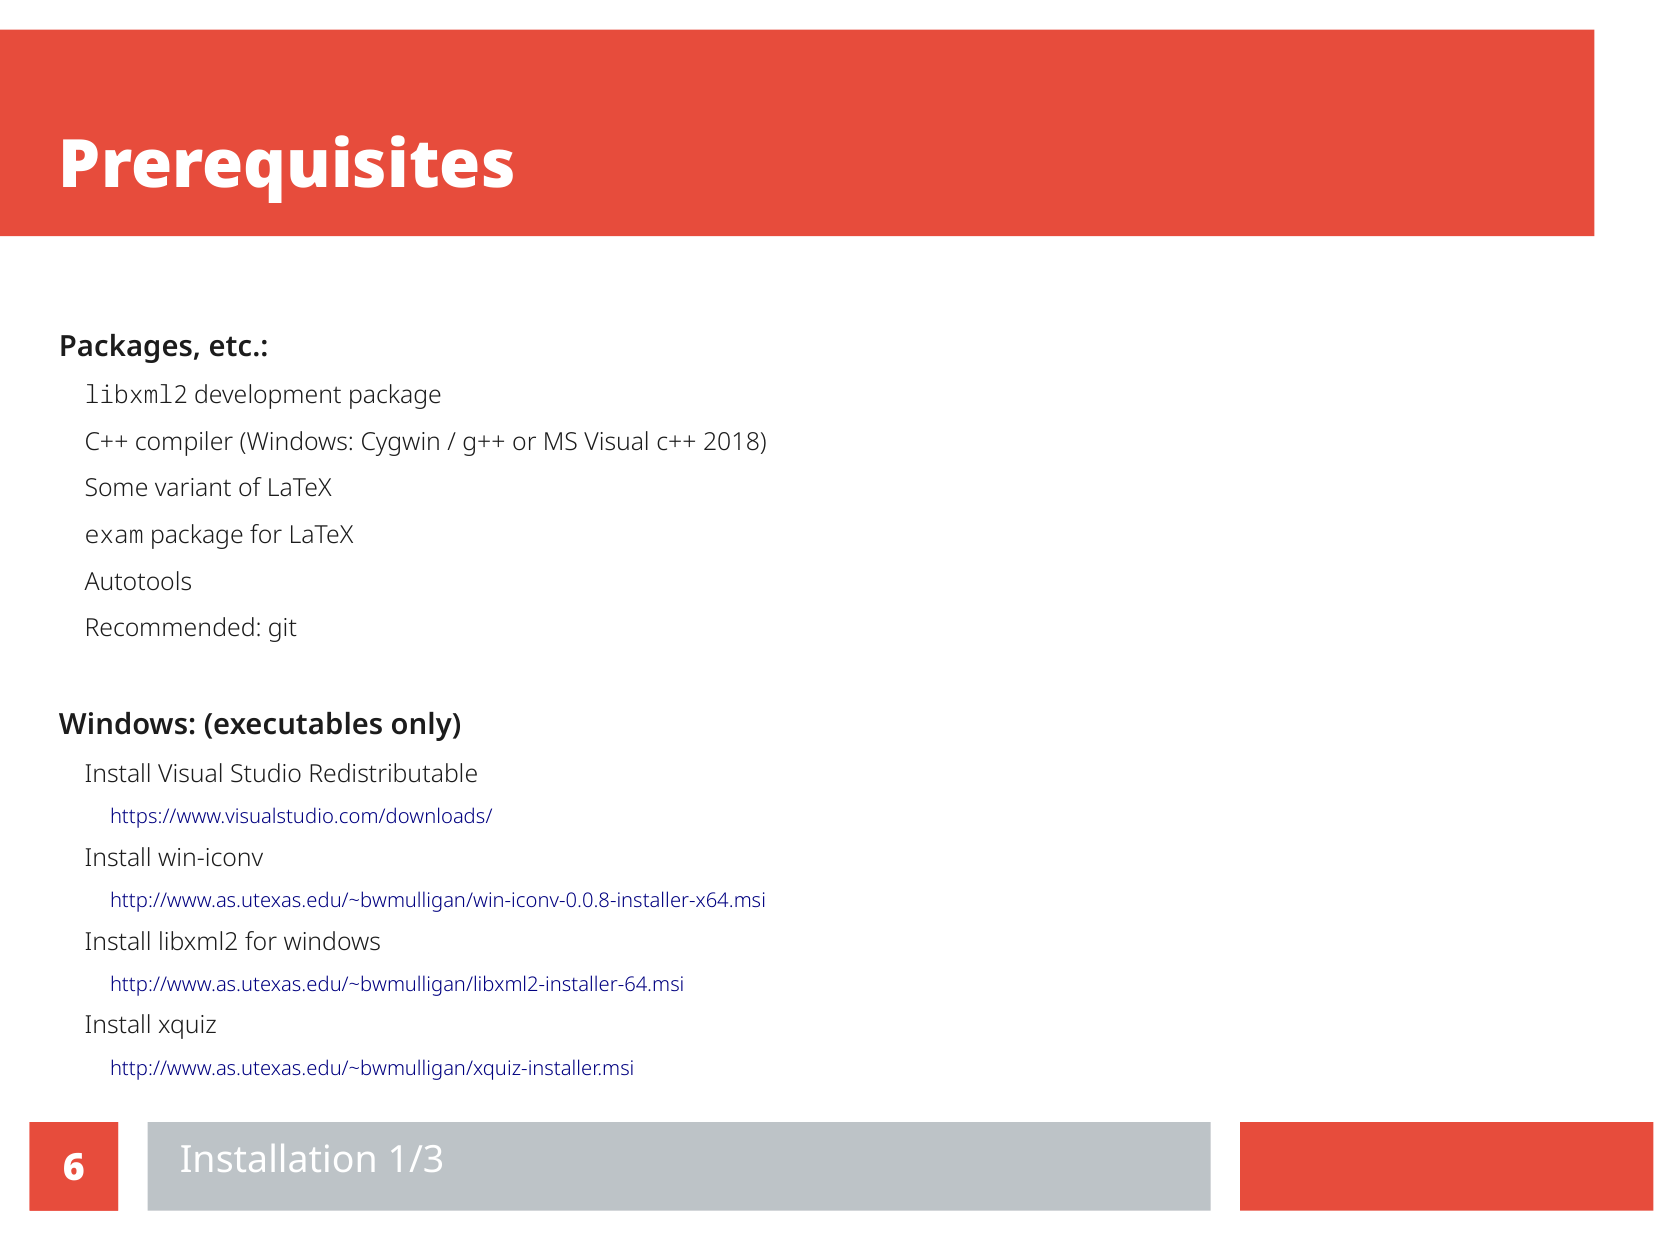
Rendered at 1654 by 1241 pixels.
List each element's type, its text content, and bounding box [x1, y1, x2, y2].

title Prerequisites [59, 59, 1595, 207]
text_box Installation 1/3 [165, 1125, 736, 1184]
list Packages, etc.: libxml2 development package C++ compiler (Windows: Cygwin / g++ or MS Visual c++ 2018) Some variant of LaTeX exam package for LaTeX Autotools Recommended: git Windows: (executables only) Install Visual Studio Redistributable https://www.visualstudio.com/downloads/ Install win-iconv http://www.as.utexas.edu/~bwmulligan/win-iconv-0.0.8-installer-x64.msi Install libxml2 for windows http://www.as.utexas.edu/~bwmulligan/libxml2-installer-64.msi Install xquiz http://www.as.utexas.edu/~bwmulligan/xquiz-installer.msi [59, 324, 1565, 1093]
